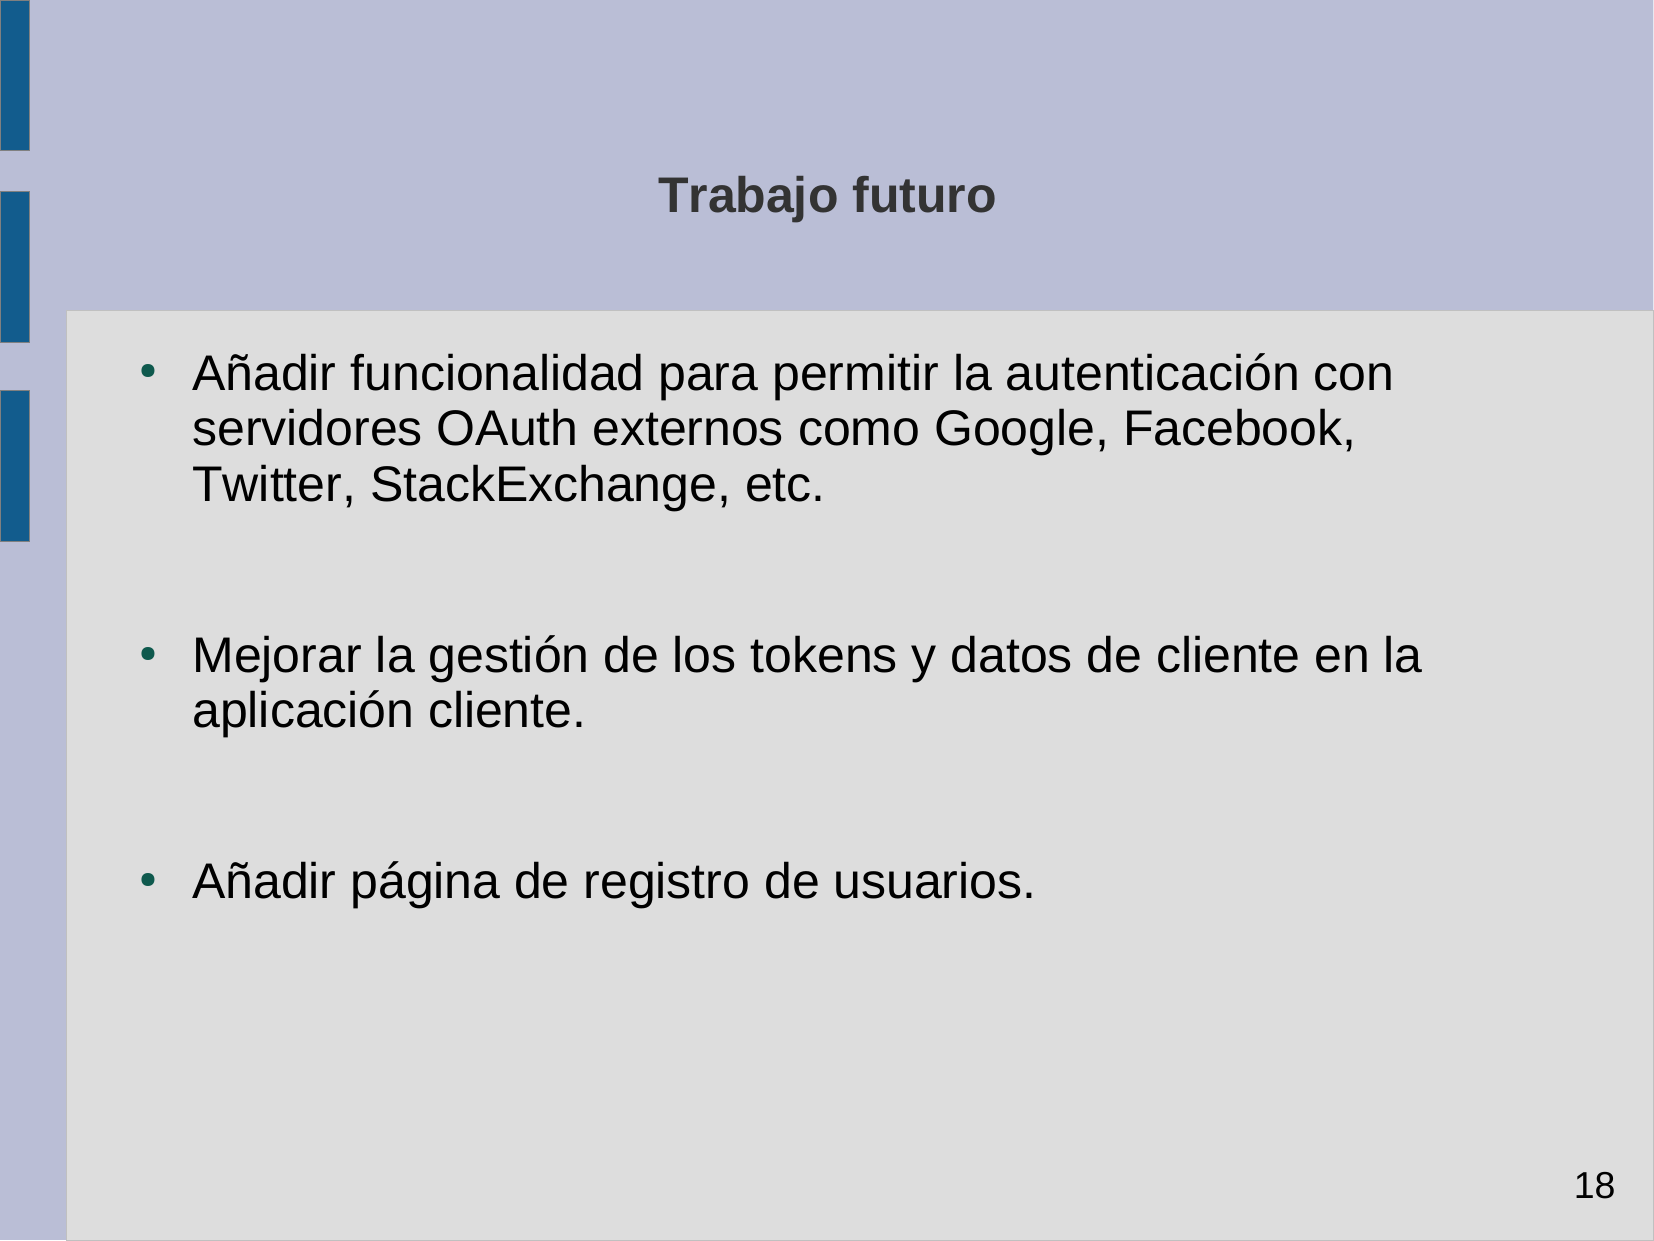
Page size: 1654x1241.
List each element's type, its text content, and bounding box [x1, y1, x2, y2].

text_box <número> [973, 1157, 1631, 1229]
title Trabajo futuro [121, 91, 1534, 299]
list Añadir funcionalidad para permitir la autenticación con servidores OAuth externos como Google, Facebook, Twitter, StackExchange, etc. Mejorar la gestión de los tokens y datos de cliente en la aplicación cliente. Añadir página de registro de usuarios. [121, 344, 1534, 1127]
